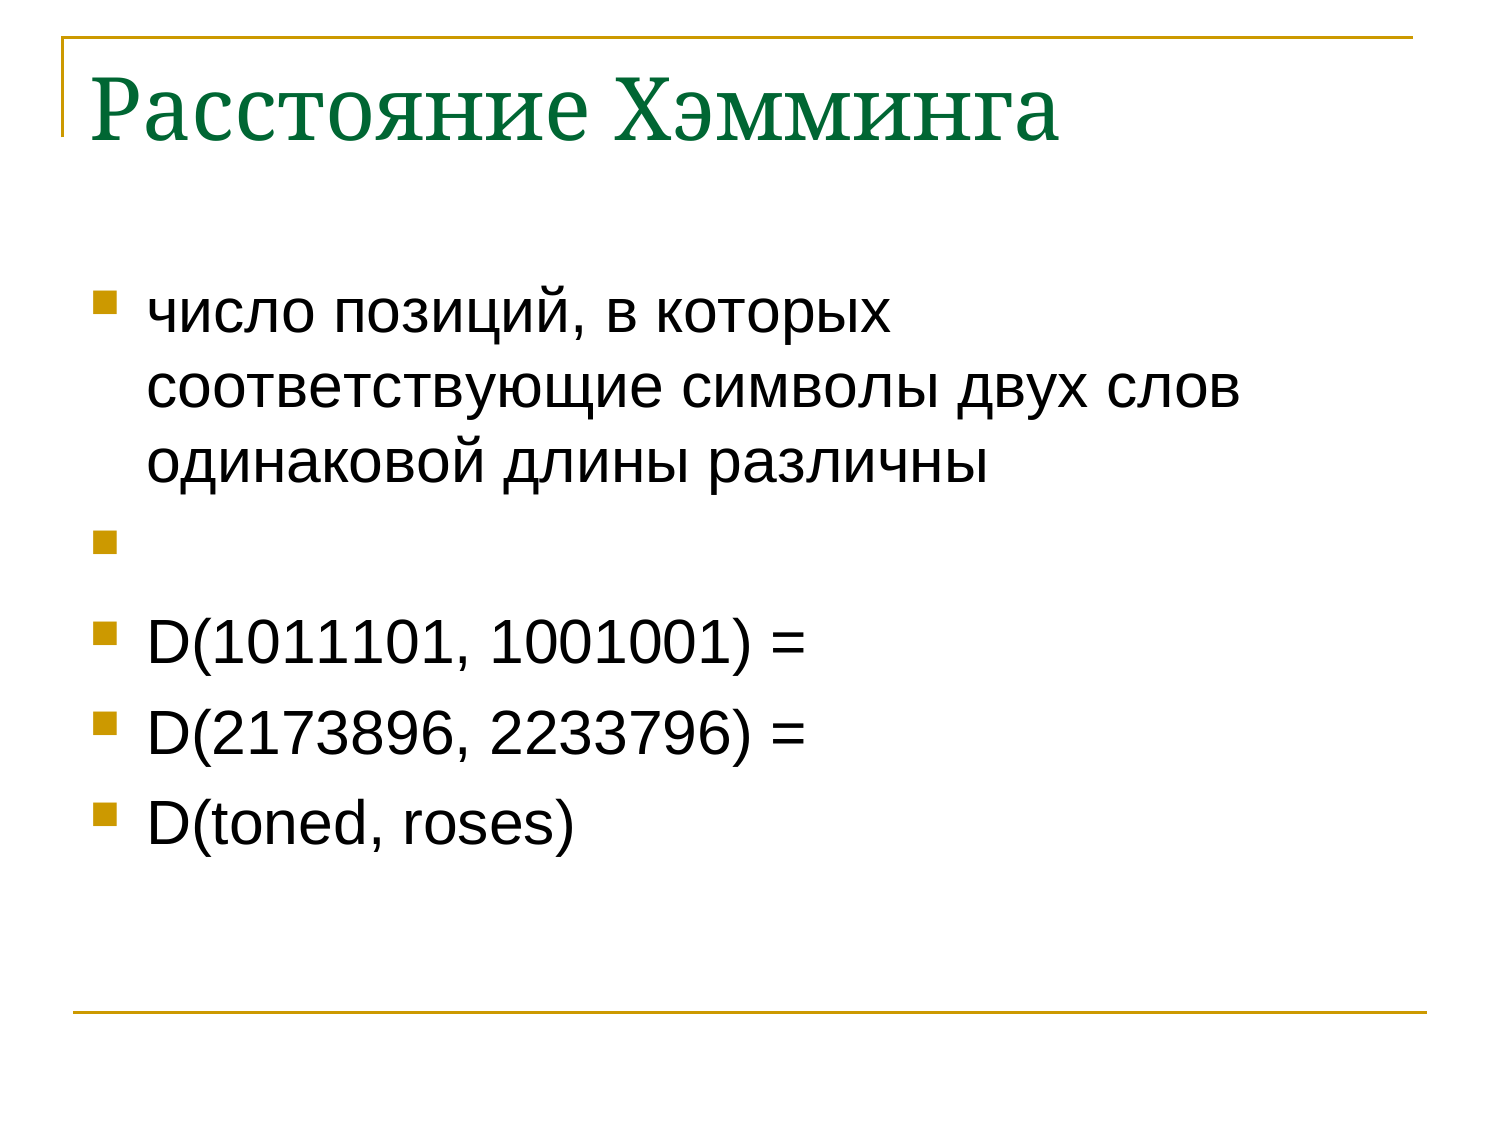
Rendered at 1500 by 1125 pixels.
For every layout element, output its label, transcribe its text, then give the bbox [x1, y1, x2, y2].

list число позиций, в которых соответствующие символы двух слов одинаковой длины различны D(1011101, 1001001) = D(2173896, 2233796) = D(toned, roses) [75, 262, 1426, 1006]
title Расстояние Хэмминга [75, 45, 1426, 233]
